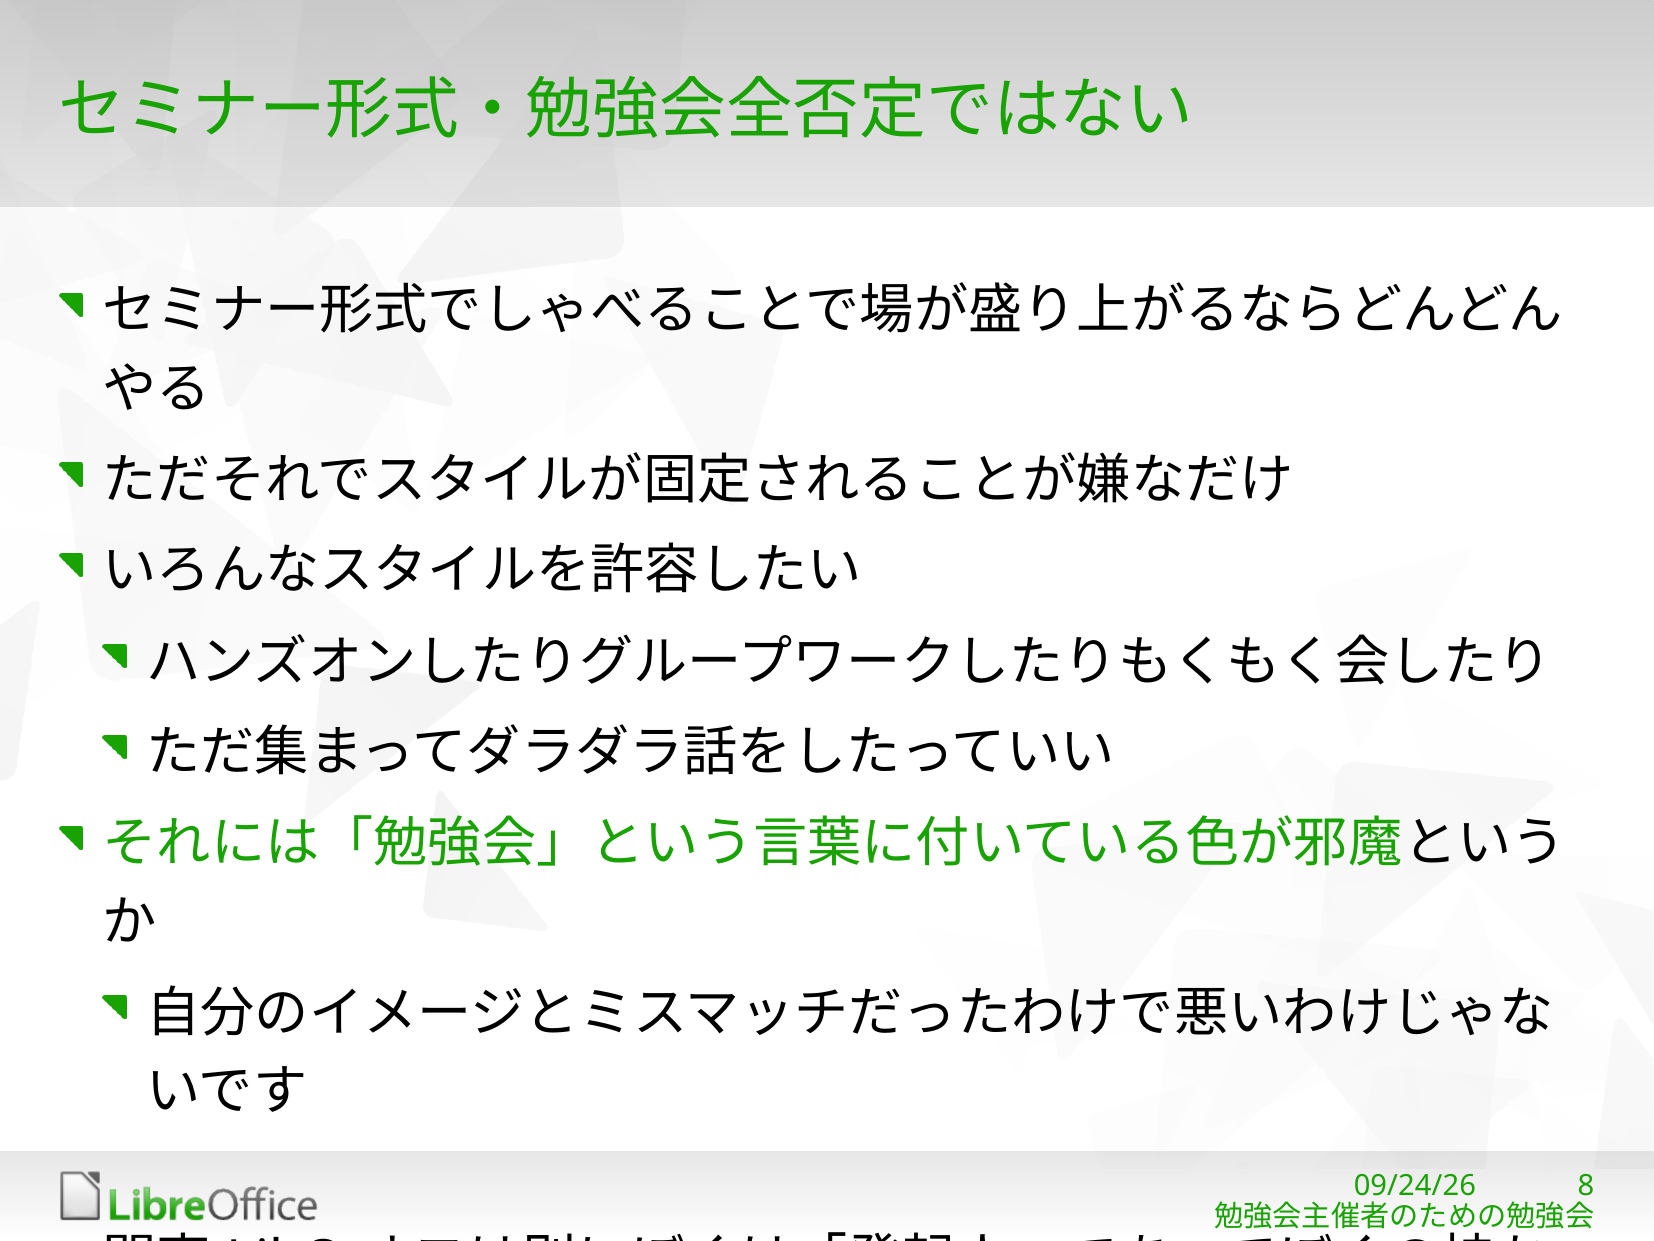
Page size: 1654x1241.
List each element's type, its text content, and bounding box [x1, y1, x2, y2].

picture [0, 0, 783, 931]
title セミナー形式・勉強会全否定ではない [59, 29, 1595, 178]
picture [41, 1152, 337, 1240]
picture [915, 548, 1654, 1169]
list セミナー形式でしゃべることで場が盛り上がるならどんどんやる ただそれでスタイルが固定されることが嫌なだけ いろんなスタイルを許容したい ハンズオンしたりグループワークしたりもくもく会したり ただ集まってダラダラ話をしたっていい それには「勉強会」という言葉に付いている色が邪魔というか 自分のイメージとミスマッチだったわけで悪いわけじゃないです 関東LibOオフは別にぼくは「発起人」であってぼくの持ち物じゃないので、「俺は勉強会がしたい」という人がいたら大歓迎でバックアプしますよ！ つか、運営スタッフ大募集中です！ [59, 265, 1595, 1075]
